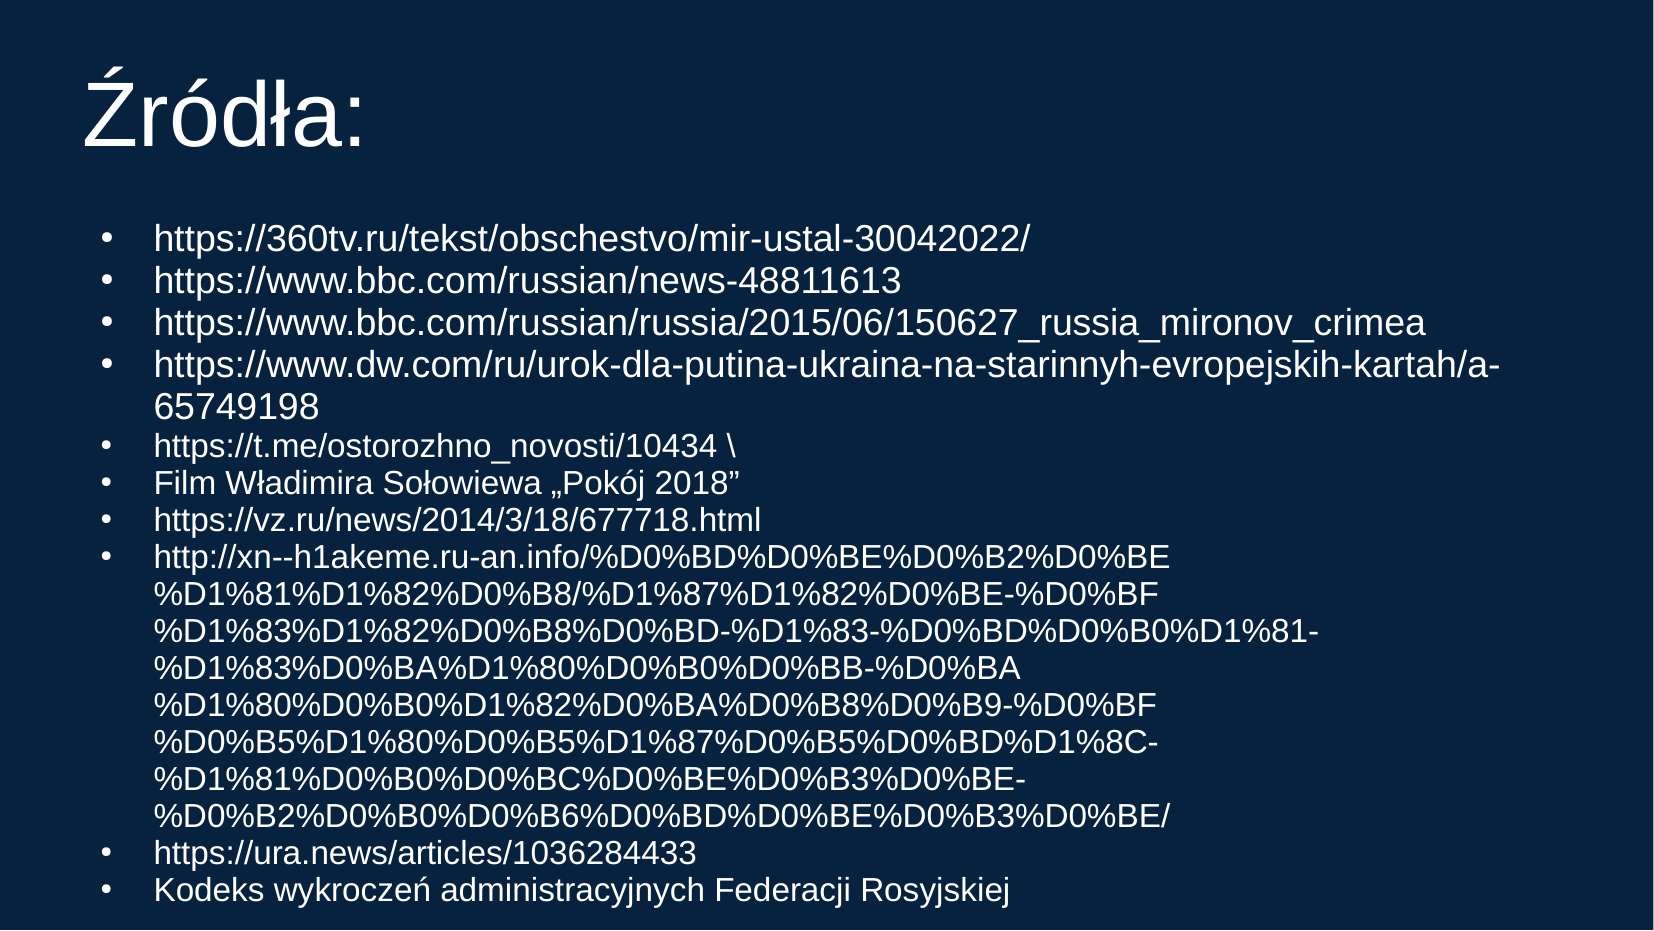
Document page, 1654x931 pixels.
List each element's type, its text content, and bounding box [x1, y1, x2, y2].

list https://360tv.ru/tekst/obschestvo/mir-ustal-30042022/ https://www.bbc.com/russian/news-48811613 https://www.bbc.com/russian/russia/2015/06/150627_russia_mironov_crimea https://www.dw.com/ru/urok-dla-putina-ukraina-na-starinnyh-evropejskih-kartah/a-65749198 https://t.me/ostorozhno_novosti/10434 \ Film Władimira Sołowiewa „Pokój 2018” https://vz.ru/news/2014/3/18/677718.html http://xn--h1akeme.ru-an.info/%D0%BD%D0%BE%D0%B2%D0%BE%D1%81%D1%82%D0%B8/%D1%87%D1%82%D0%BE-%D0%BF%D1%83%D1%82%D0%B8%D0%BD-%D1%83-%D0%BD%D0%B0%D1%81-%D1%83%D0%BA%D1%80%D0%B0%D0%BB-%D0%BA%D1%80%D0%B0%D1%82%D0%BA%D0%B8%D0%B9-%D0%BF%D0%B5%D1%80%D0%B5%D1%87%D0%B5%D0%BD%D1%8C-%D1%81%D0%B0%D0%BC%D0%BE%D0%B3%D0%BE-%D0%B2%D0%B0%D0%B6%D0%BD%D0%BE%D0%B3%D0%BE/ https://ura.news/articles/1036284433 Kodeks wykroczeń administracyjnych Federacji Rosyjskiej [82, 217, 1571, 921]
title Źródła: [82, 37, 1571, 193]
